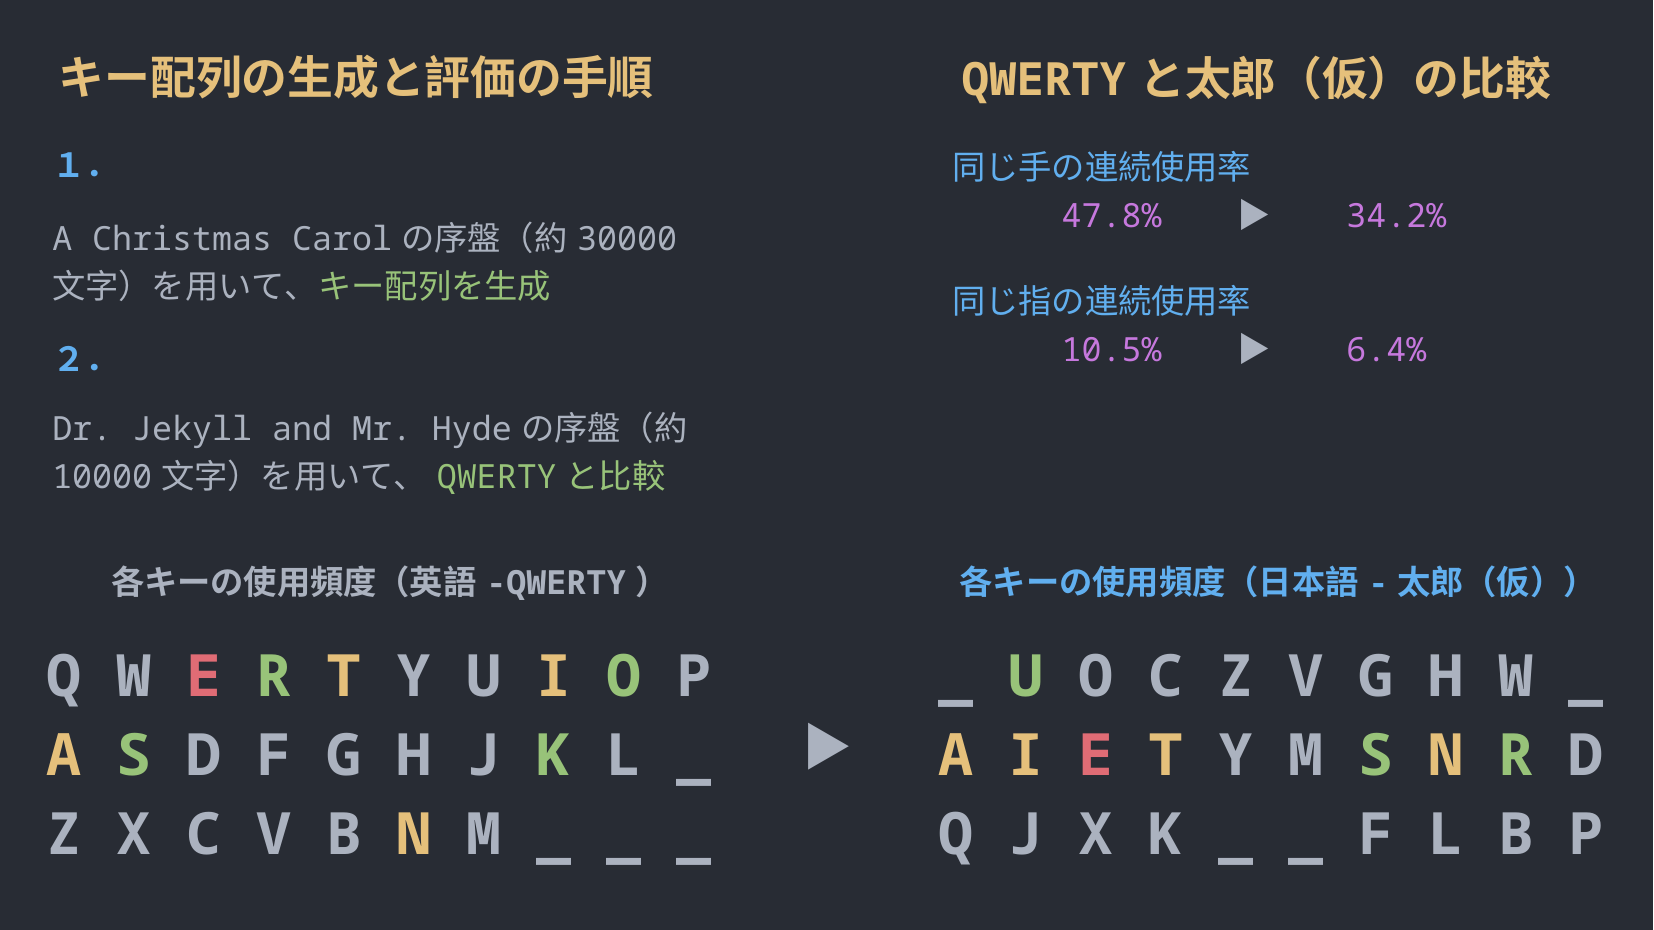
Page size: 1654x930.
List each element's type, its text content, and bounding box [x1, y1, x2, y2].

text_box 同じ手の連続使用率 47.8% ▶ 34.2% 同じ指の連続使用率 10.5% ▶ 6.4% [937, 133, 1613, 376]
text_box Q W E R T Y U I O P A S D F G H J K L _ Z X C V B N M _ _ _ [7, 618, 751, 888]
title キー配列の生成と評価の手順 [37, 37, 676, 113]
text_box _ U O C Z V G H W _ A I E T Y M S N R D Q J X K _ _ F L B P [900, 618, 1643, 888]
title 各キーの使用頻度（英語-QWERTY） [75, 543, 705, 619]
title 各キーの使用頻度（日本語-太郎（仮）） [959, 532, 1598, 629]
text_box １． A Christmas Carolの序盤（約30000文字）を用いて、キー配列を生成 ２． Dr. Jekyll and Mr. Hydeの序盤（約10000文字）を用いて、QWERTYと比較 [37, 131, 713, 526]
text_box ▶ [787, 700, 863, 788]
title QWERTYと太郎（仮）の比較 [937, 37, 1576, 113]
